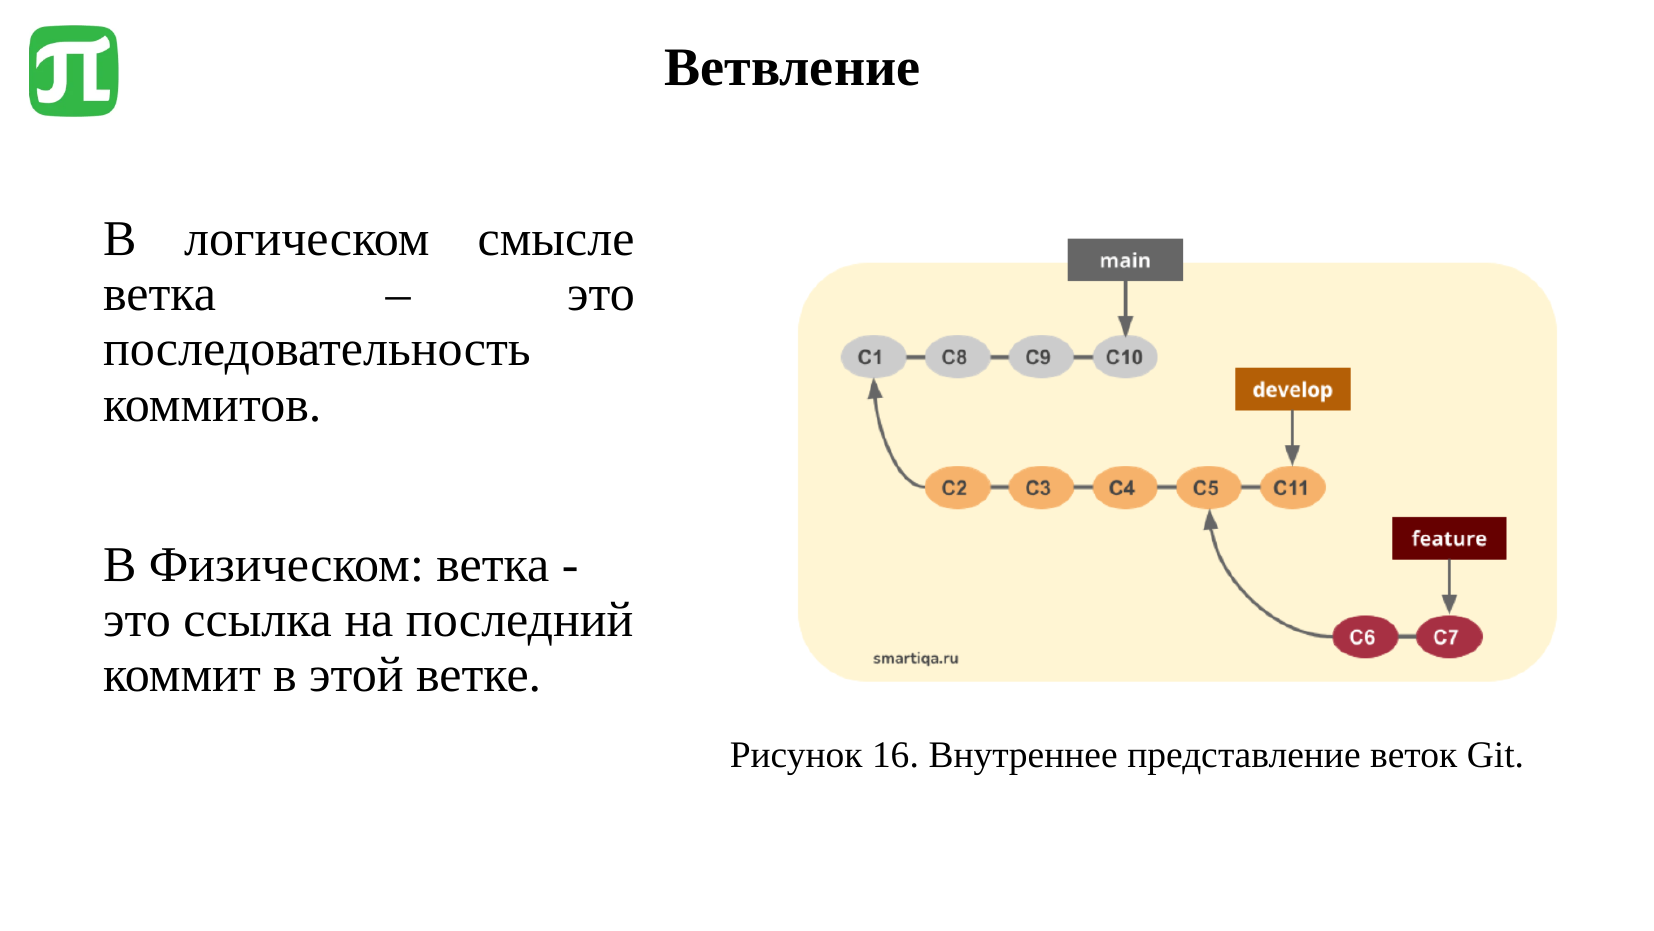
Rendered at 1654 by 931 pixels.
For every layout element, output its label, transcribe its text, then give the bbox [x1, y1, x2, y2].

picture [789, 225, 1565, 726]
text_box Ветвление [649, 29, 1654, 148]
text_box Рисунок 16. Внутреннее представление веток Git. [715, 726, 1631, 826]
text_box В логическом смысле ветка – это последовательность коммитов. В Физическом: ветка - это ссылка на последний коммит в этой ветке. [88, 203, 650, 857]
picture [29, 25, 120, 119]
